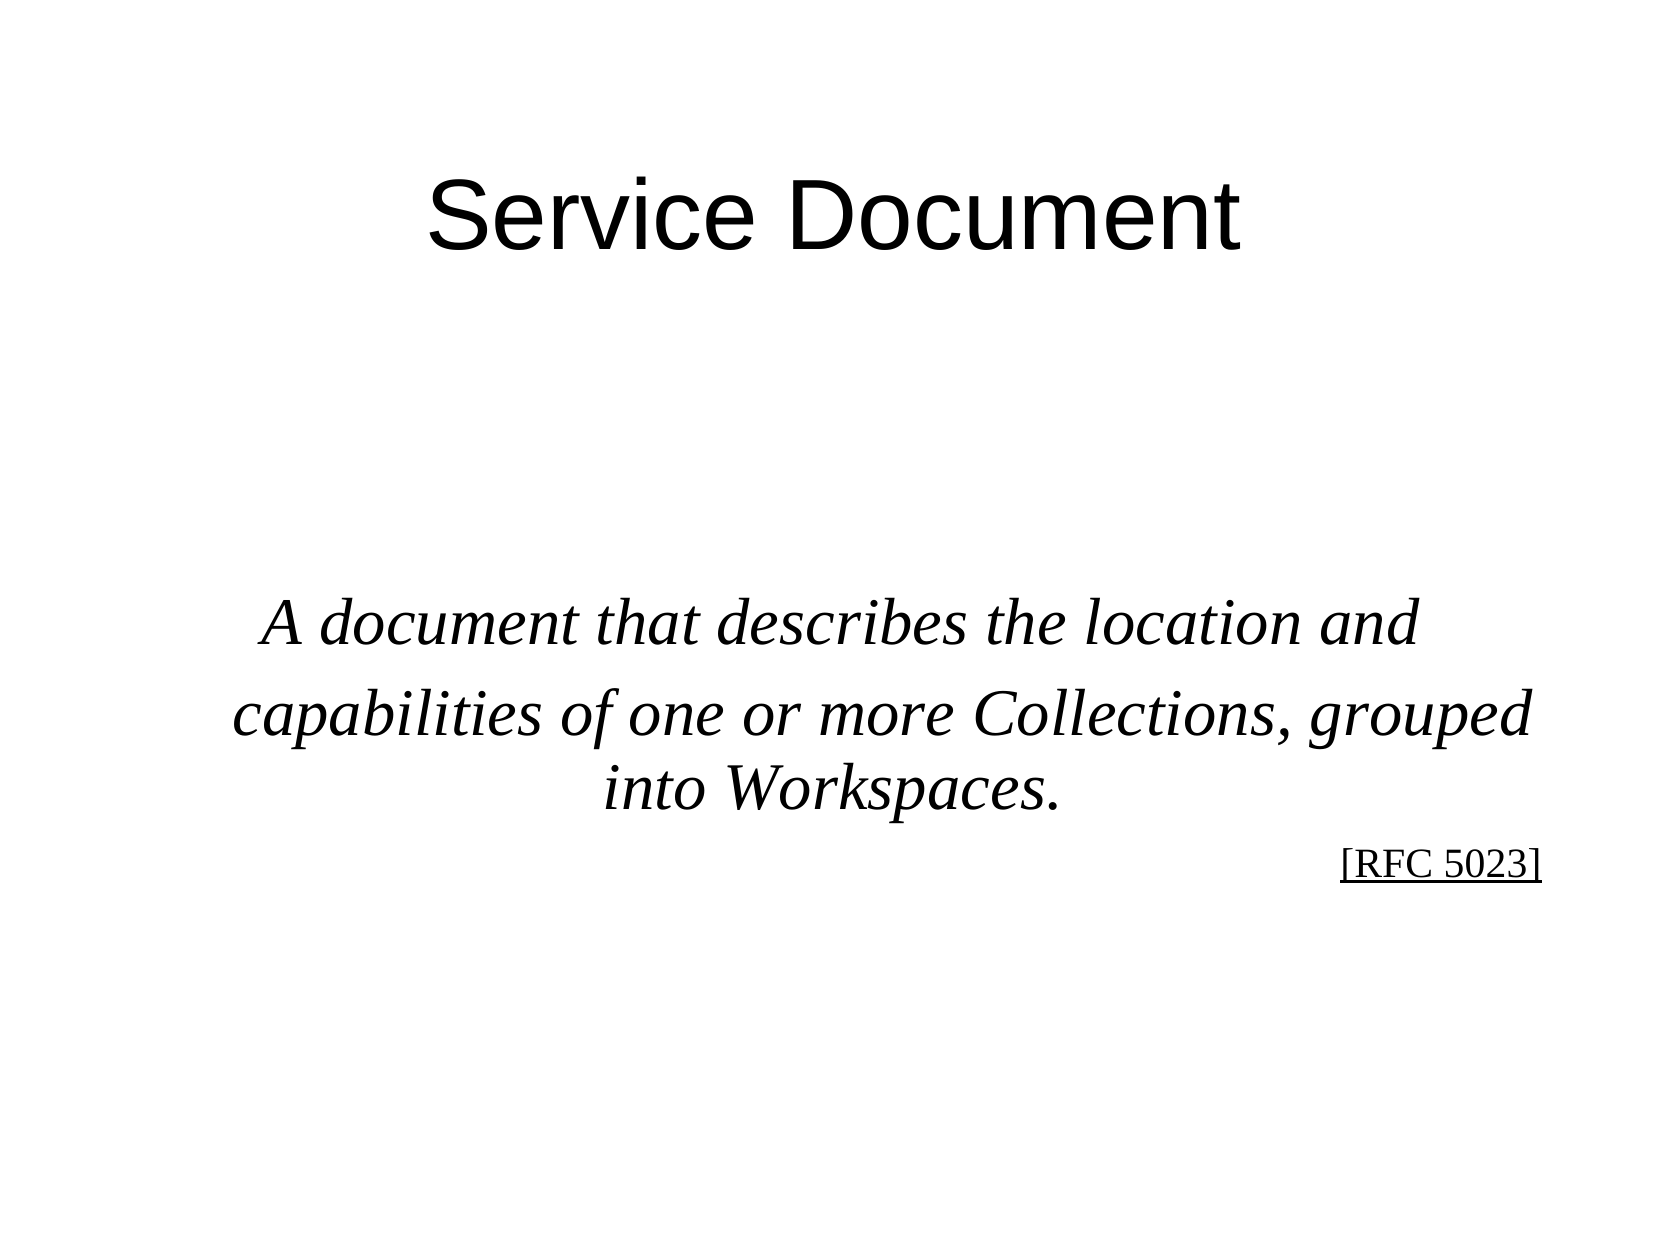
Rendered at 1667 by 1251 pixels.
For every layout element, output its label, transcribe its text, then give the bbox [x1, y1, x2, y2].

title Service Document [124, 118, 1542, 313]
subtitle A document that describes the location and capabilities of one or more Collections, grouped into Workspaces. [RFC 5023] [124, 368, 1542, 1104]
